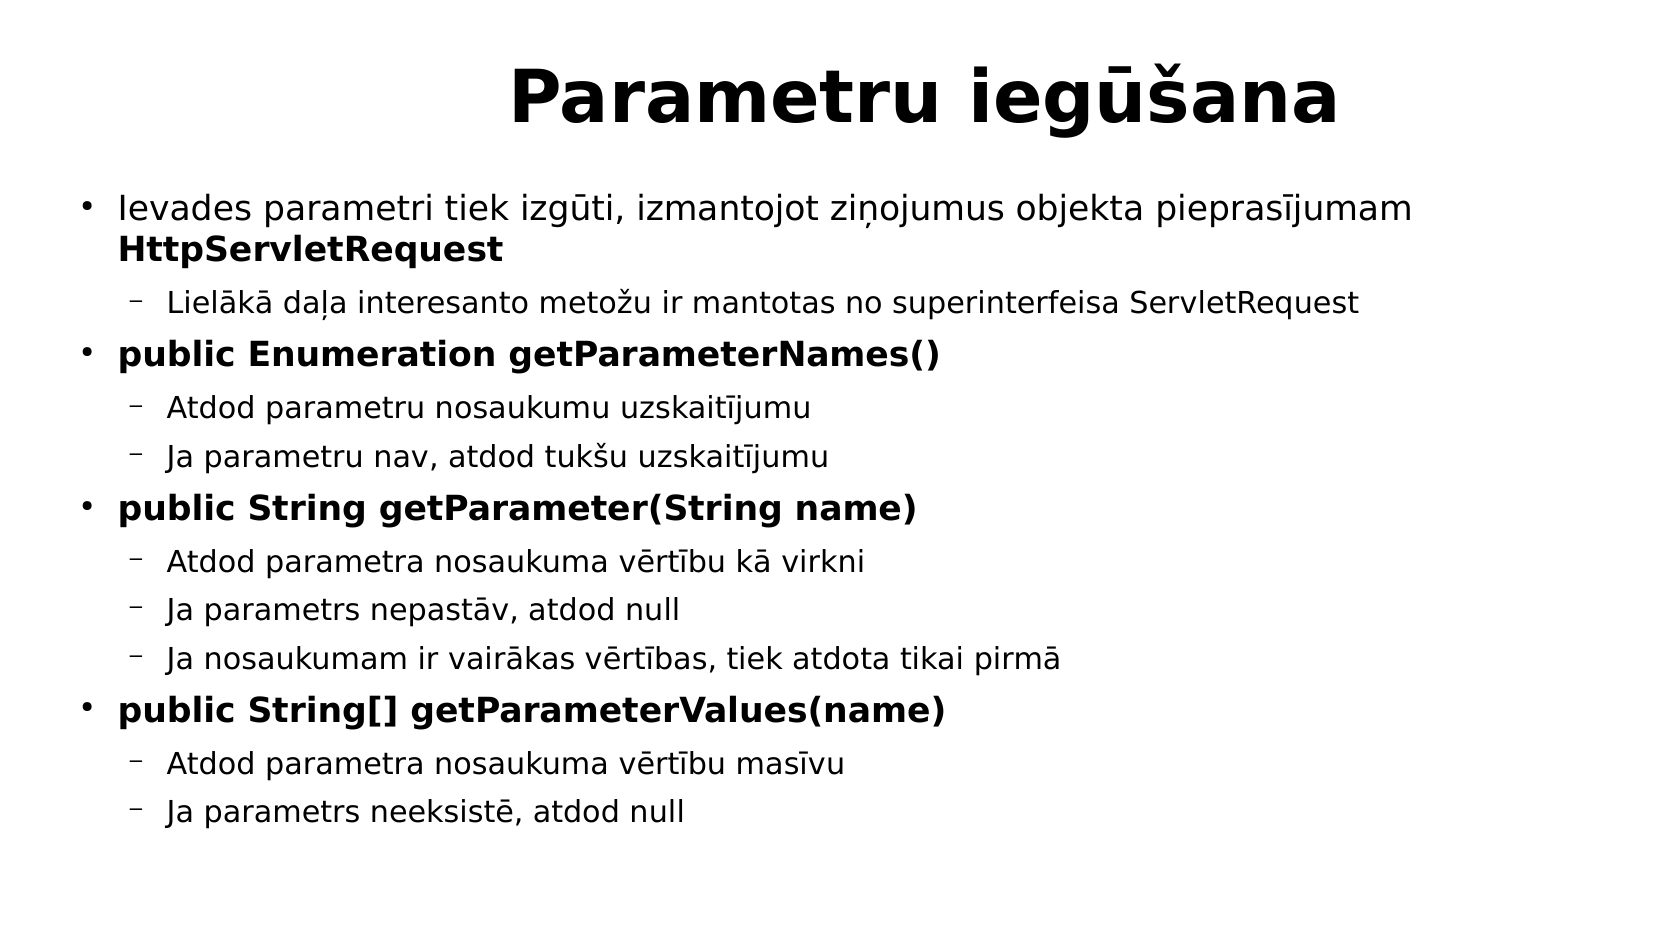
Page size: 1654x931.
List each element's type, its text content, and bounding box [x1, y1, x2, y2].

title Parametru iegūšana [220, 31, 1630, 145]
list Ievades parametri tiek izgūti, izmantojot ziņojumus objekta pieprasījumam HttpServletRequest Lielākā daļa interesanto metožu ir mantotas no superinterfeisa ServletRequest public Enumeration getParameterNames() Atdod parametru nosaukumu uzskaitījumu Ja parametru nav, atdod tukšu uzskaitījumu public String getParameter(String name) Atdod parametra nosaukuma vērtību kā virkni Ja parametrs nepastāv, atdod null Ja nosaukumam ir vairākas vērtības, tiek atdota tikai pirmā public String[] getParameterValues(name) Atdod parametra nosaukuma vērtību masīvu Ja parametrs neeksistē, atdod null [68, 185, 1620, 832]
